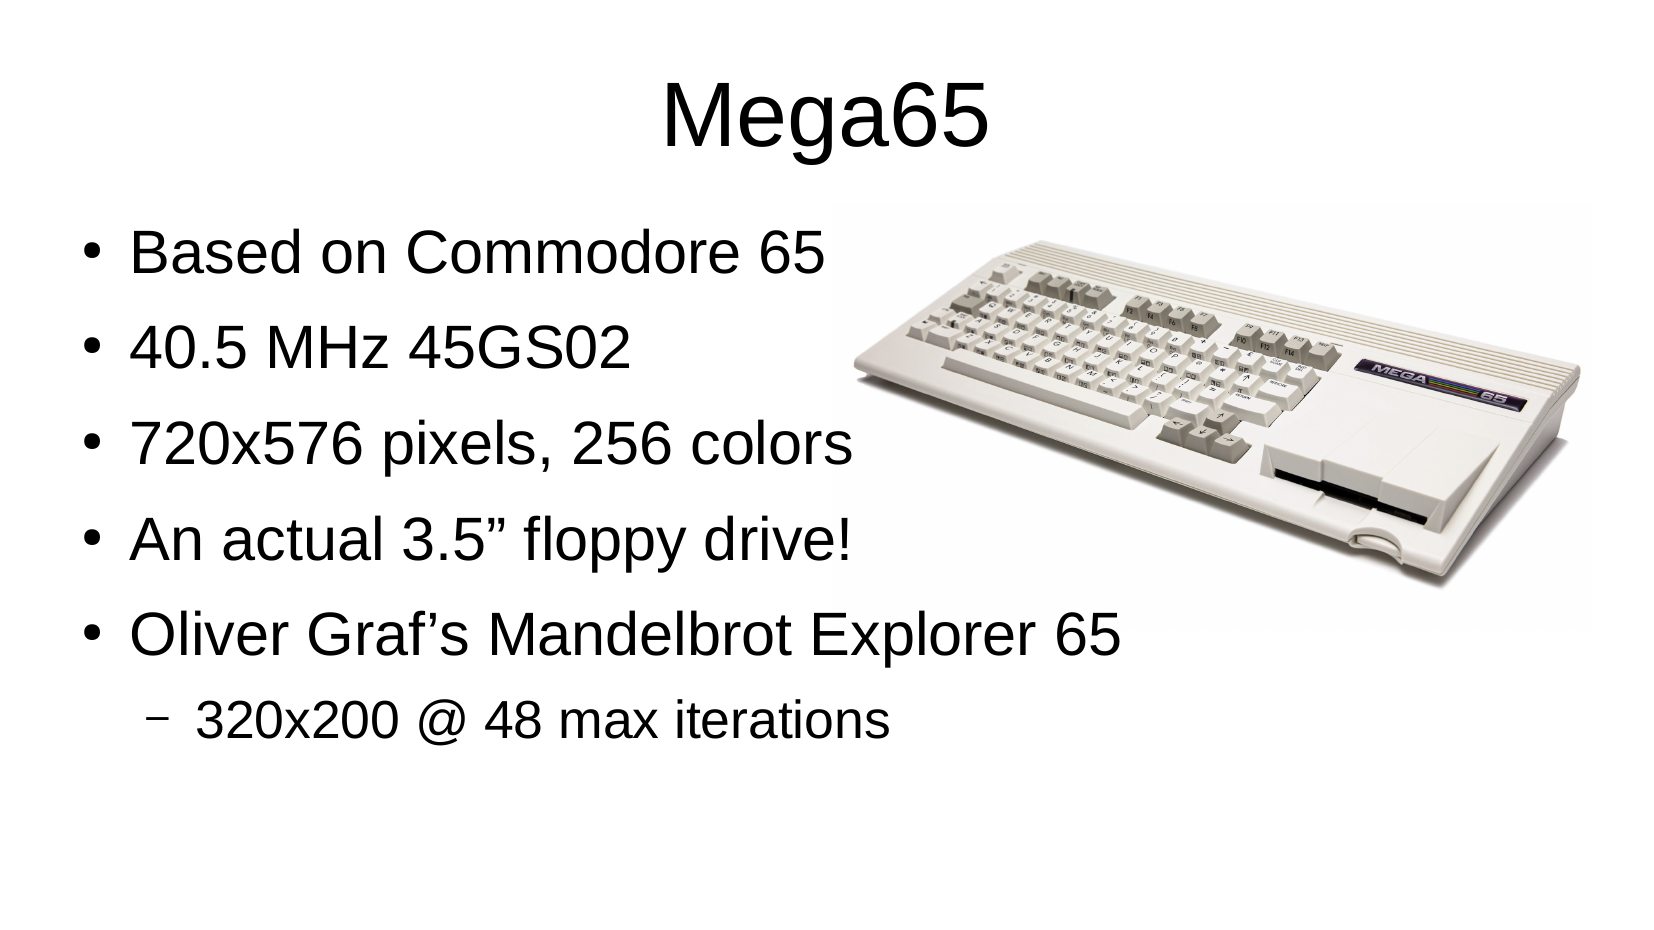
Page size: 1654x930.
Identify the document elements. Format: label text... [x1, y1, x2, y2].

title Mega65 [82, 37, 1571, 193]
list Based on Commodore 65 40.5 MHz 45GS02 720x576 pixels, 256 colors An actual 3.5” floppy drive! Oliver Graf’s Mandelbrot Explorer 65 320x200 @ 48 max iterations [64, 217, 1553, 757]
picture [832, 202, 1591, 630]
